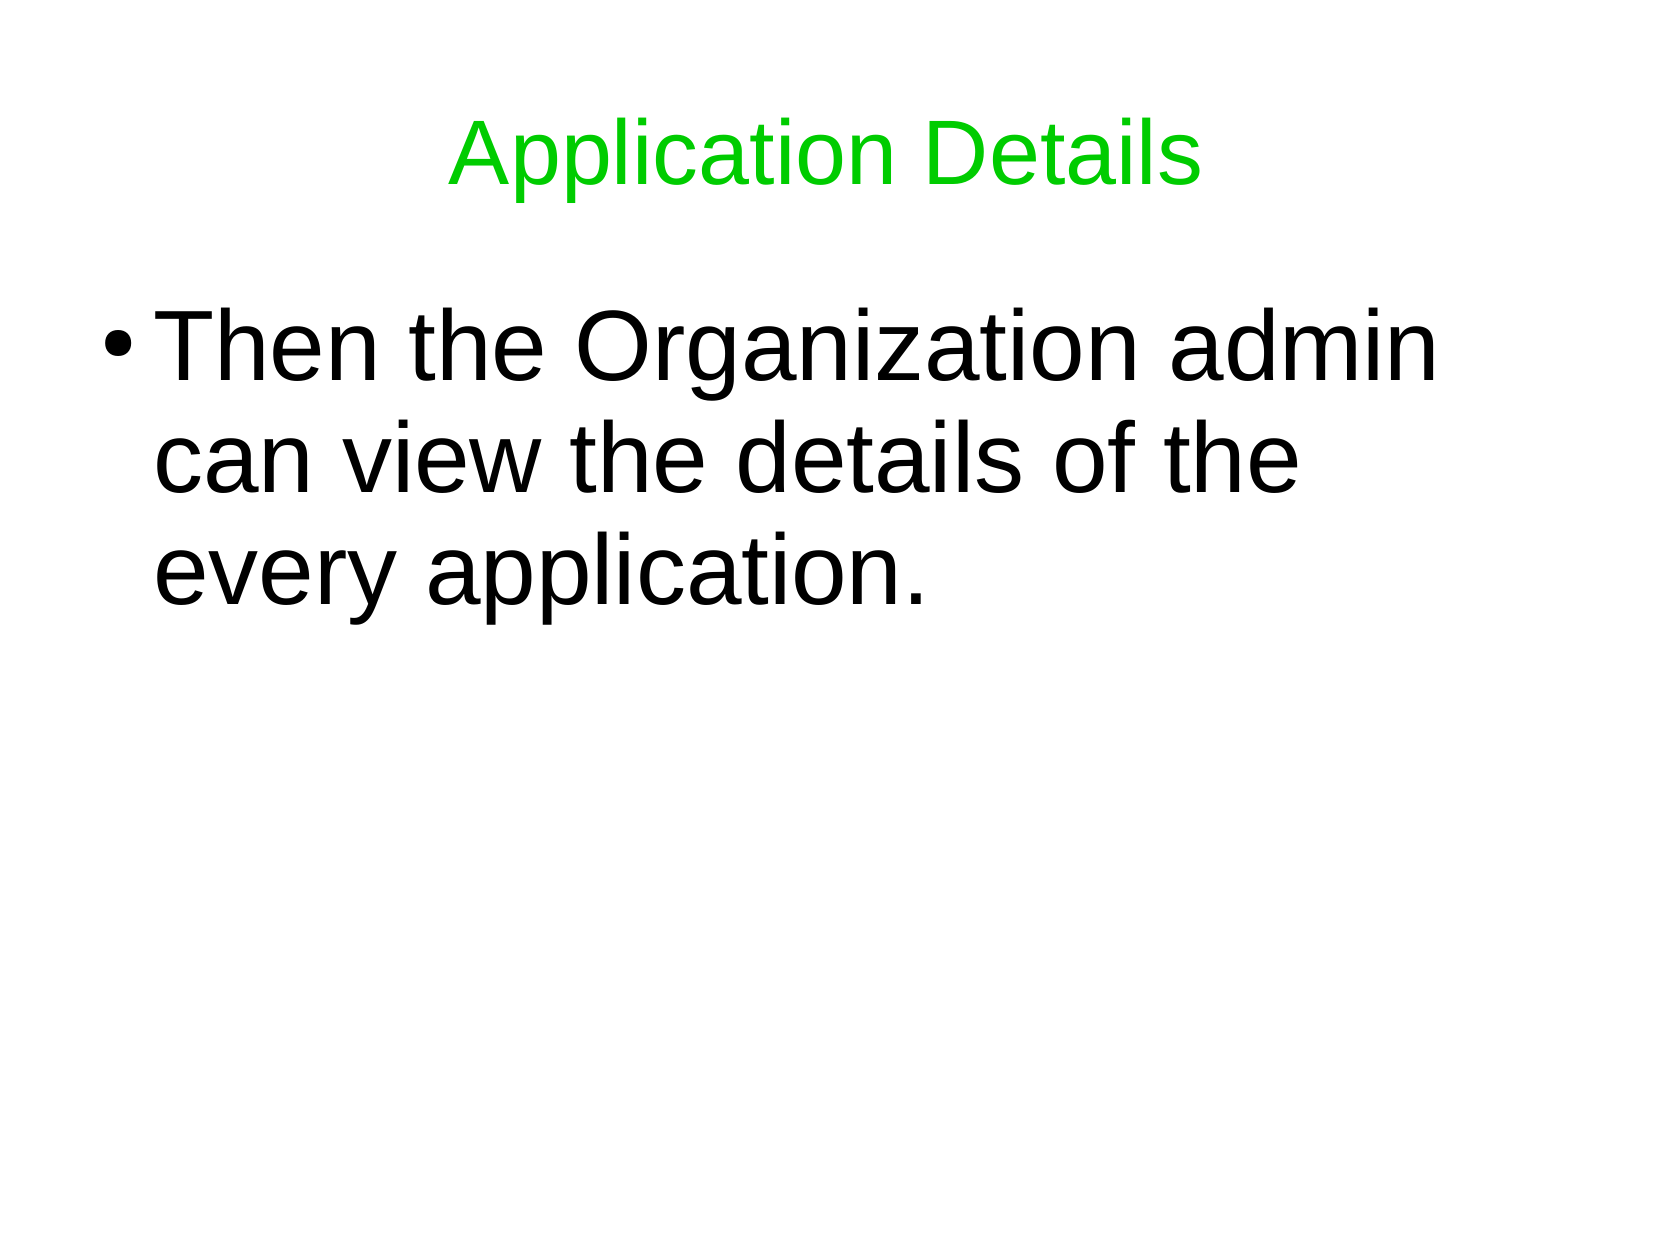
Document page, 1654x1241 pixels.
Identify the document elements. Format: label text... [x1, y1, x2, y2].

list Then the Organization admin can view the details of the every application. [82, 290, 1571, 1010]
title Application Details [82, 49, 1571, 257]
